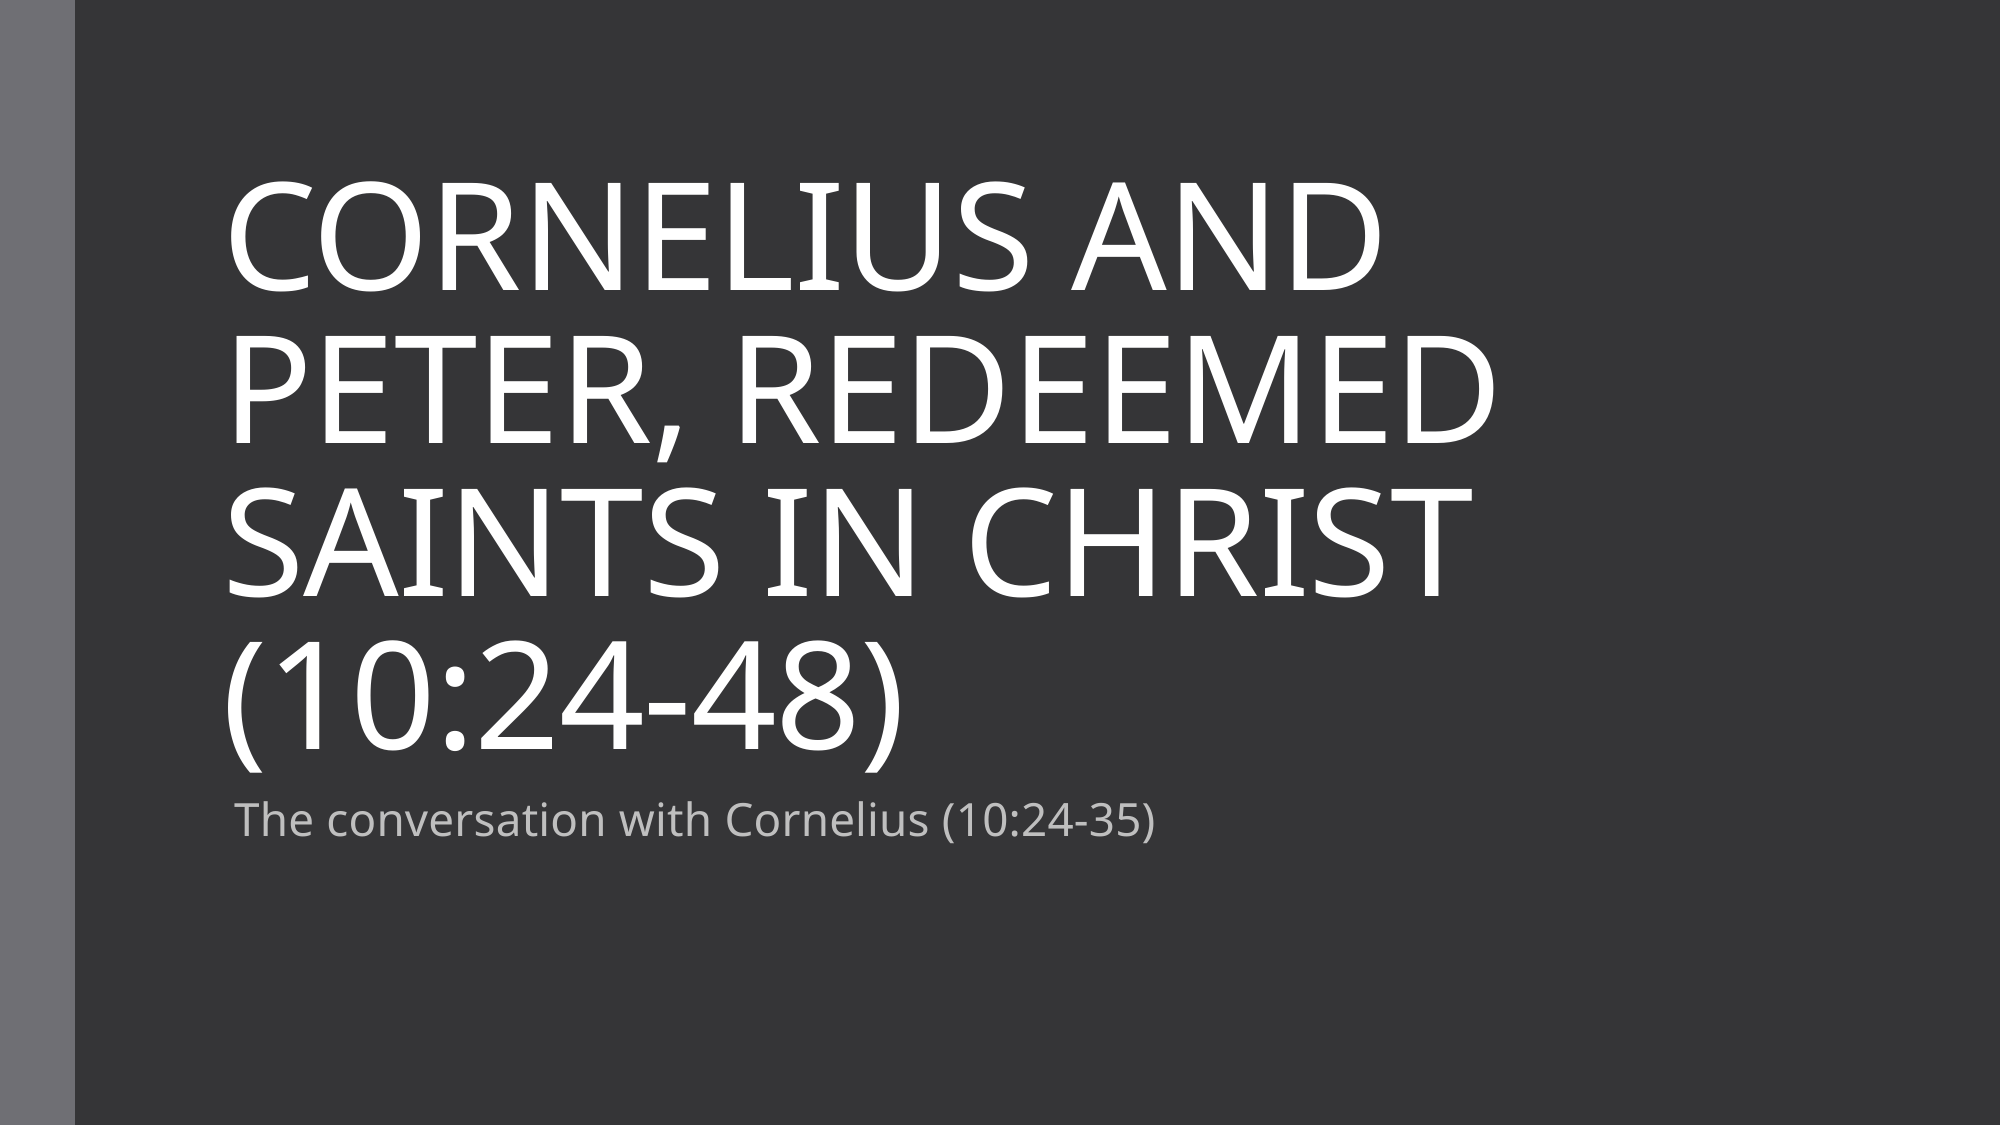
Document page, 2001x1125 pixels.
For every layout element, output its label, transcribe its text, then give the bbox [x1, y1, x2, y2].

title CORNELIUS AND PETER, REDEEMED SAINTS IN CHRIST (10:24-48) [206, 124, 1752, 787]
subtitle The conversation with Cornelius (10:24-35) [206, 787, 1752, 1066]
